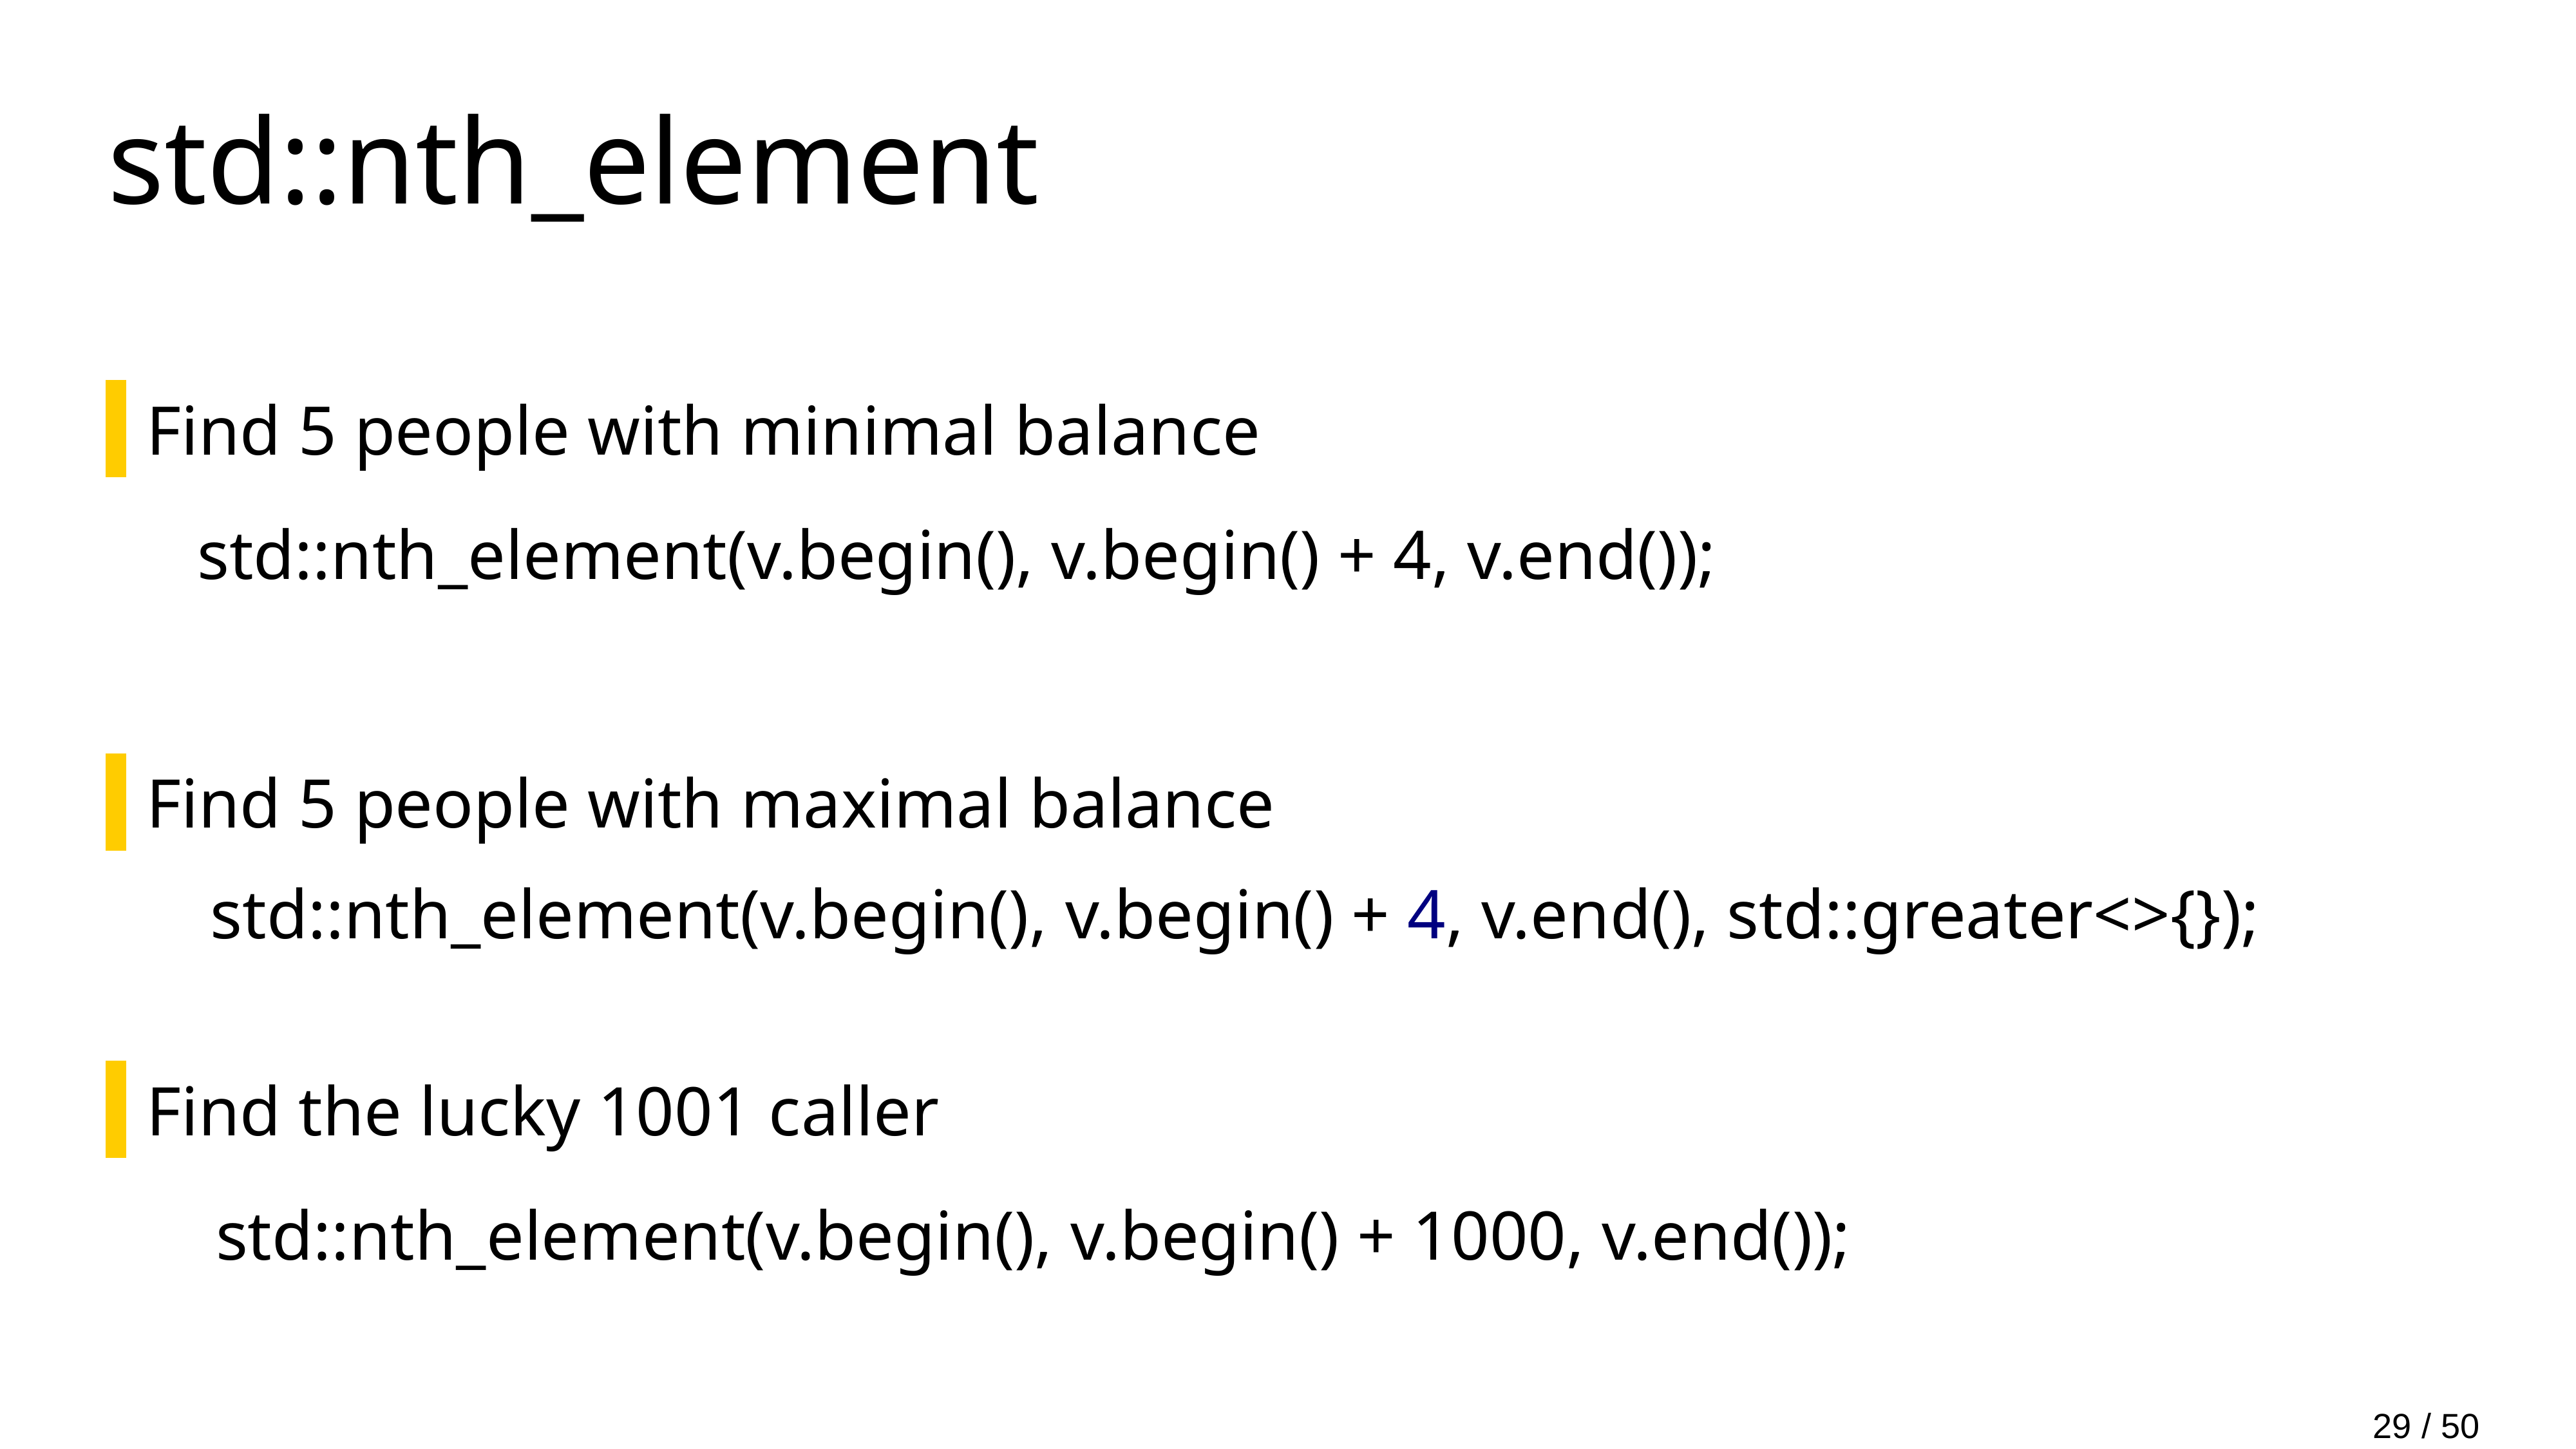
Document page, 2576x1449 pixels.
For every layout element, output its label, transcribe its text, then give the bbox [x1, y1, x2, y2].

text_box Find 5 people with minimal balance std::nth_element(v.begin(), v.begin() + 4, v.end()); Find 5 people with maximal balance std::nth_element(v.begin(), v.begin() + 4, v.end(), std::greater<>{}); Find the lucky 1001 caller std::nth_element(v.begin(), v.begin() + 1000, v.end()); [96, 364, 2512, 1419]
text_box <number> / 50 [2363, 1402, 2576, 1449]
title std::nth_element [108, 80, 2468, 242]
